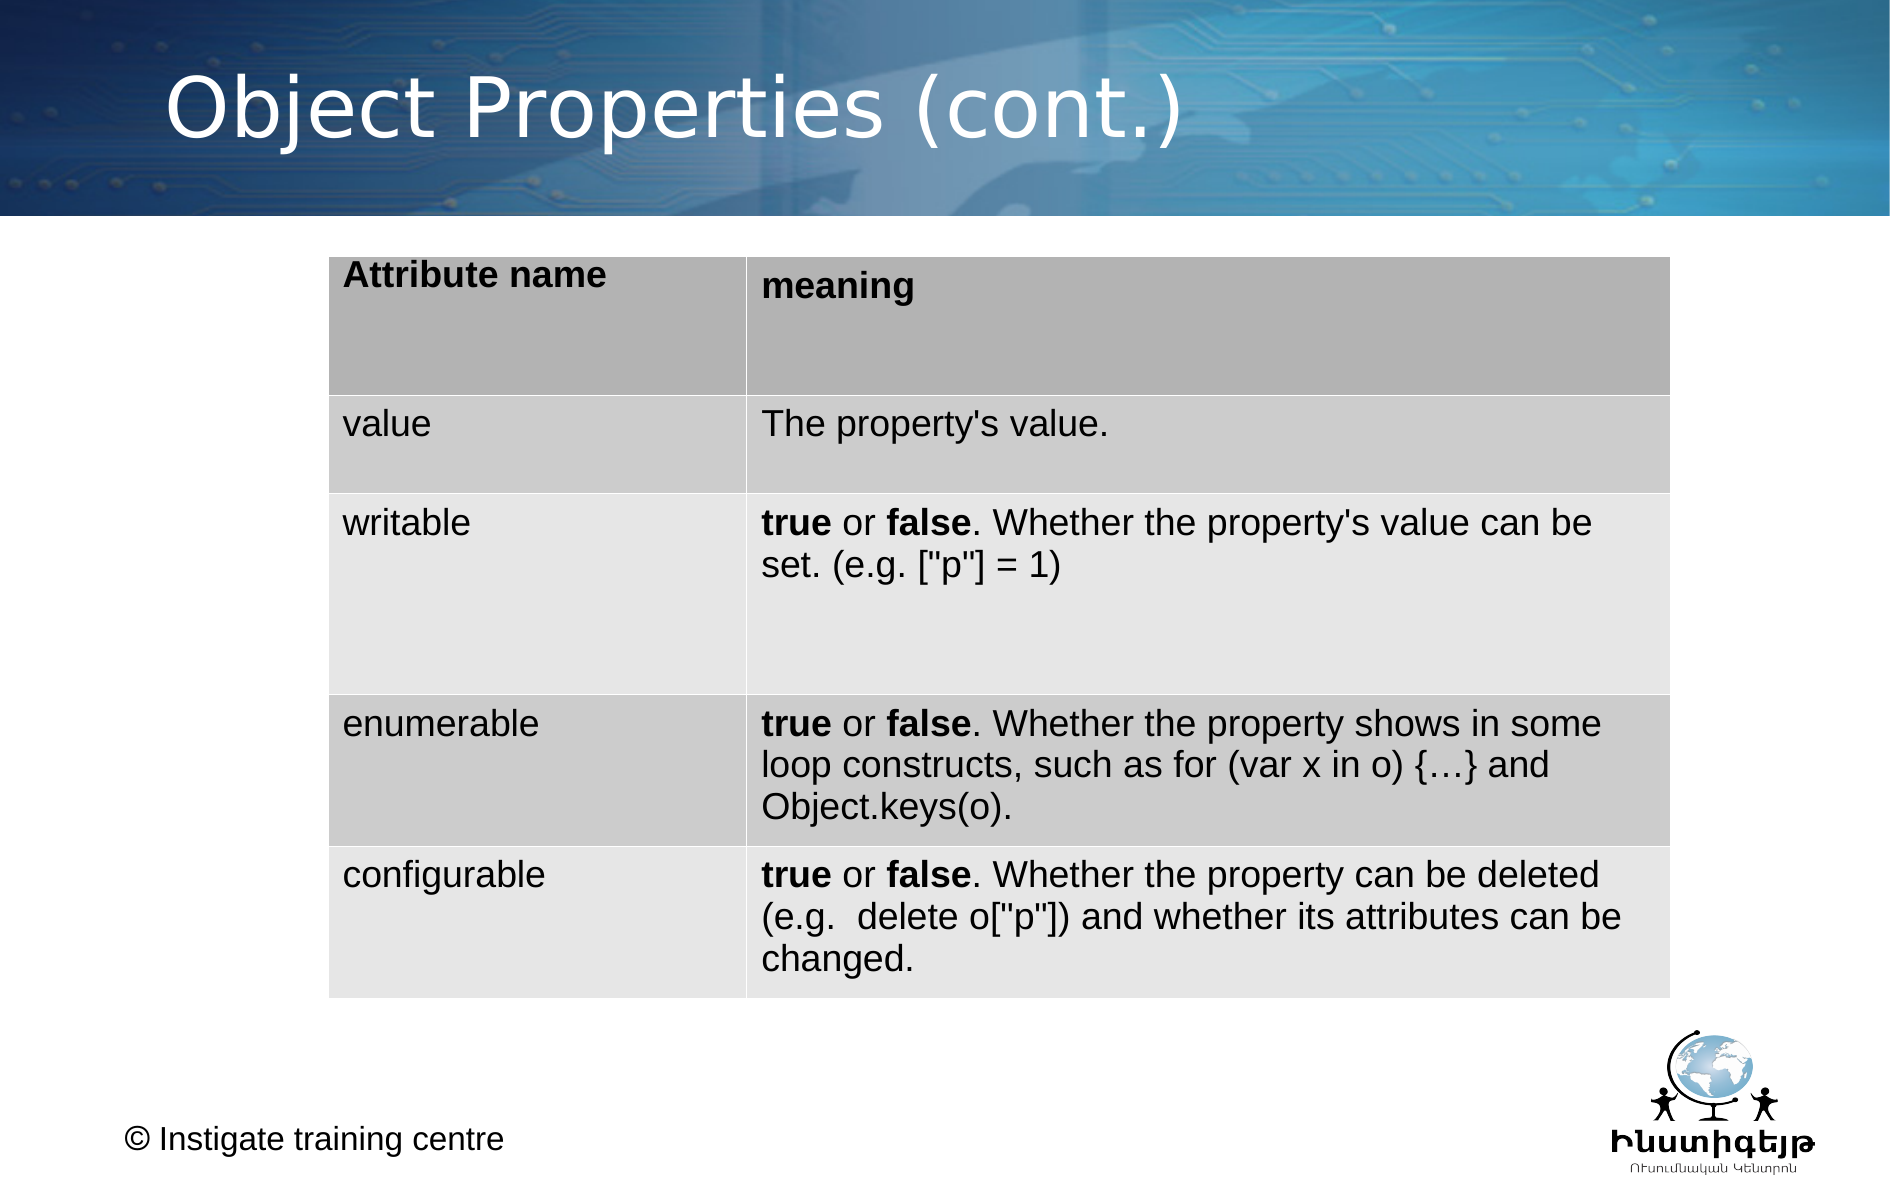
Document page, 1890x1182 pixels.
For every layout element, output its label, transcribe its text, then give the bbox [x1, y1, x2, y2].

table_header Attribute name [329, 257, 746, 395]
table_cell The property's value. [747, 396, 1670, 493]
table_cell true or false. Whether the property can be deleted (e.g. delete o["p"]) and whether its attributes can be changed. [747, 847, 1670, 998]
table_cell enumerable [329, 695, 746, 846]
table_header meaning [747, 257, 1670, 395]
picture [1612, 1030, 1815, 1175]
table_cell true or false. Whether the property's value can be set. (e.g. ["p"] = 1) [747, 494, 1670, 694]
table_cell true or false. Whether the property shows in some loop constructs, such as for (var x in o) {…} and Object.keys(o). [747, 695, 1670, 846]
table_cell value [329, 396, 746, 493]
picture [0, 0, 1890, 216]
table_cell writable [329, 494, 746, 694]
table_cell configurable [329, 847, 746, 998]
